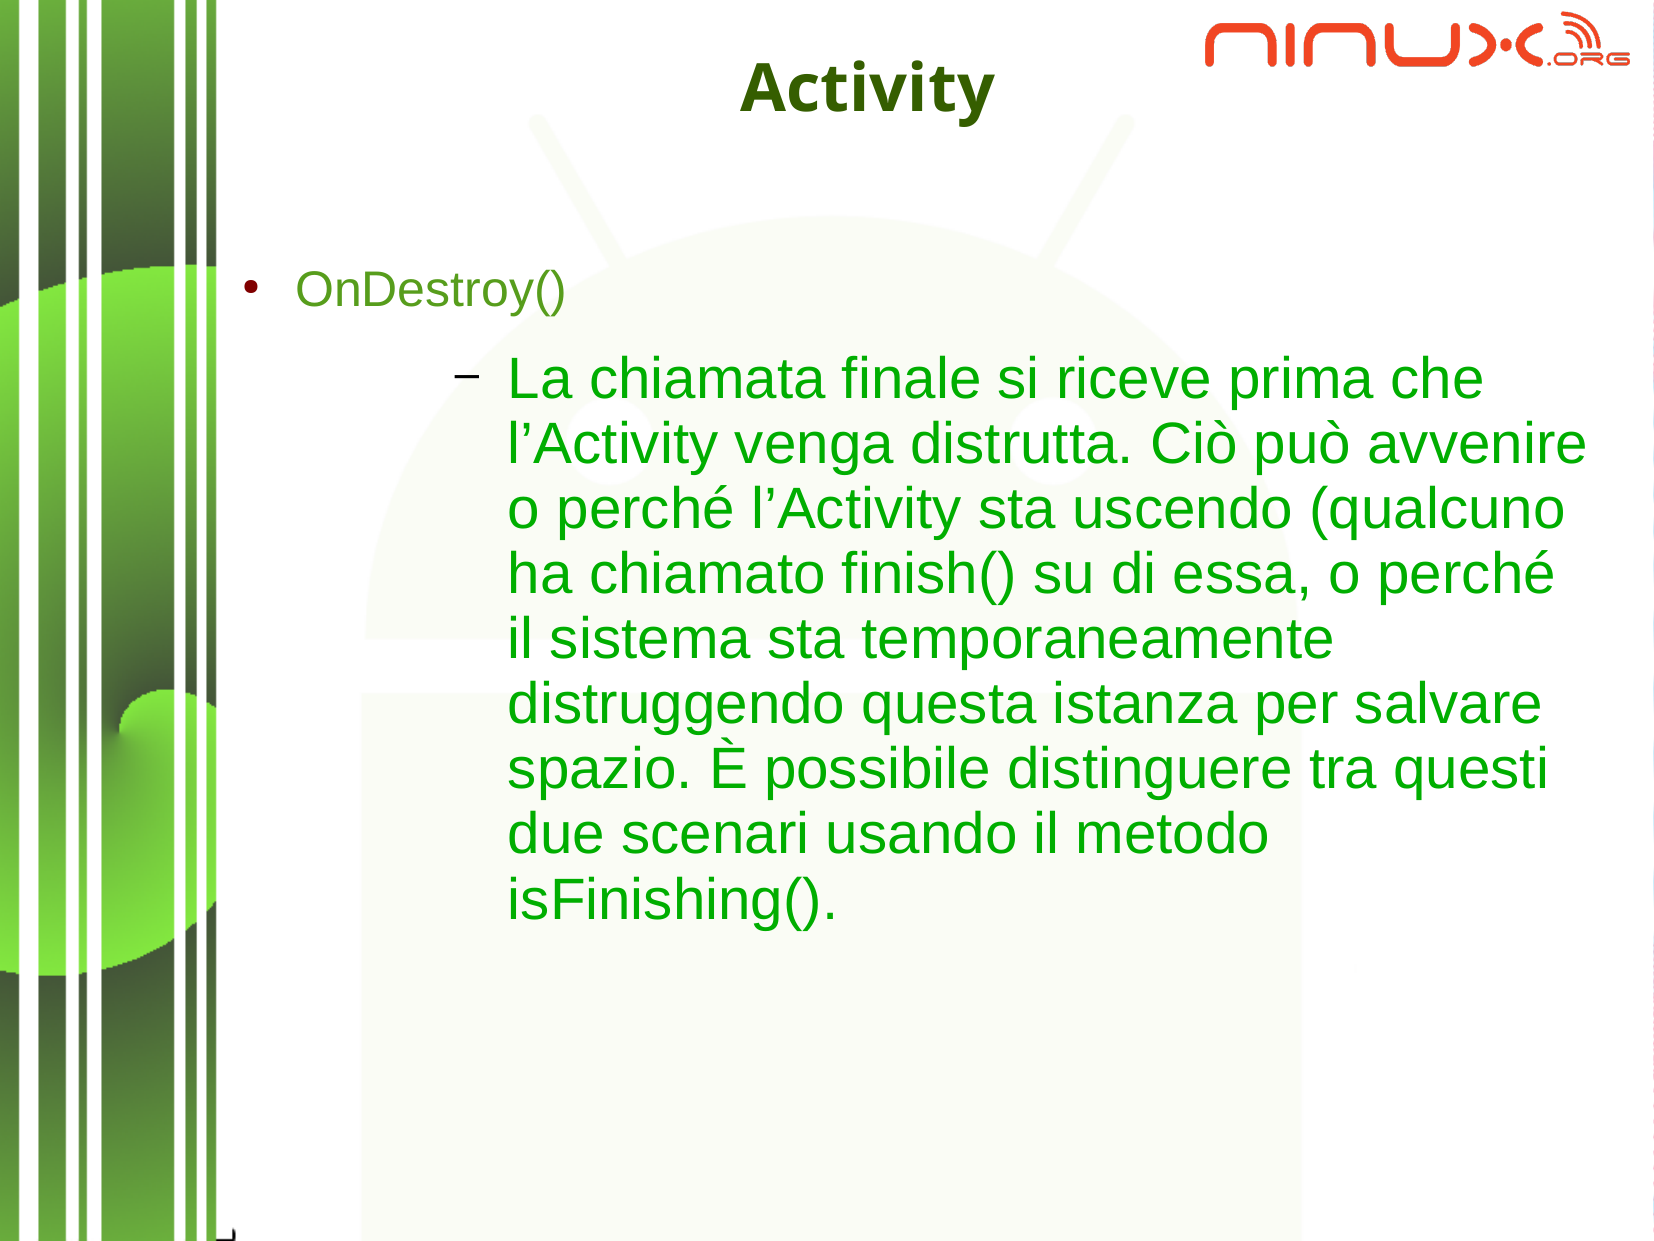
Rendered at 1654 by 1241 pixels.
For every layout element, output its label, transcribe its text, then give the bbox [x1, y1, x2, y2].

title Activity [236, 46, 1500, 125]
picture [0, 0, 1654, 1241]
list OnDestroy() La chiamata finale si riceve prima che l’Activity venga distrutta. Ciò può avvenire o perché l’Activity sta uscendo (qualcuno ha chiamato finish() su di essa, o perché il sistema sta temporaneamente distruggendo questa istanza per salvare spazio. È possibile distinguere tra questi due scenari usando il metodo isFinishing(). [224, 260, 1598, 930]
